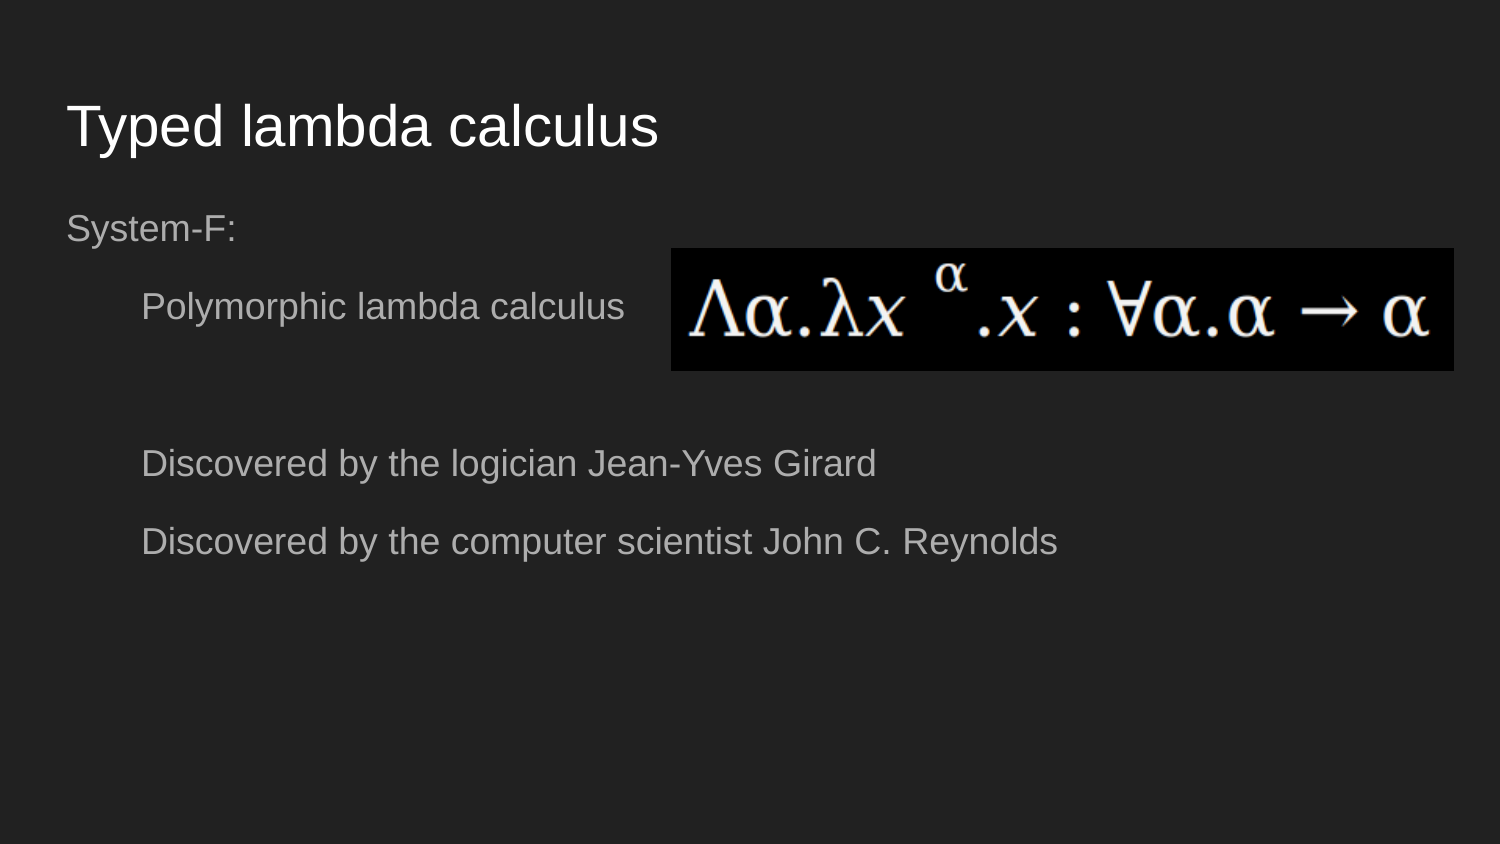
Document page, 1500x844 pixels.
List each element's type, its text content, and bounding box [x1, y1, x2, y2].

list System-F: Polymorphic lambda calculus Discovered by the logician Jean-Yves Girard Discovered by the computer scientist John C. Reynolds [51, 189, 1449, 750]
picture [671, 248, 1454, 371]
title Typed lambda calculus [51, 72, 1449, 167]
